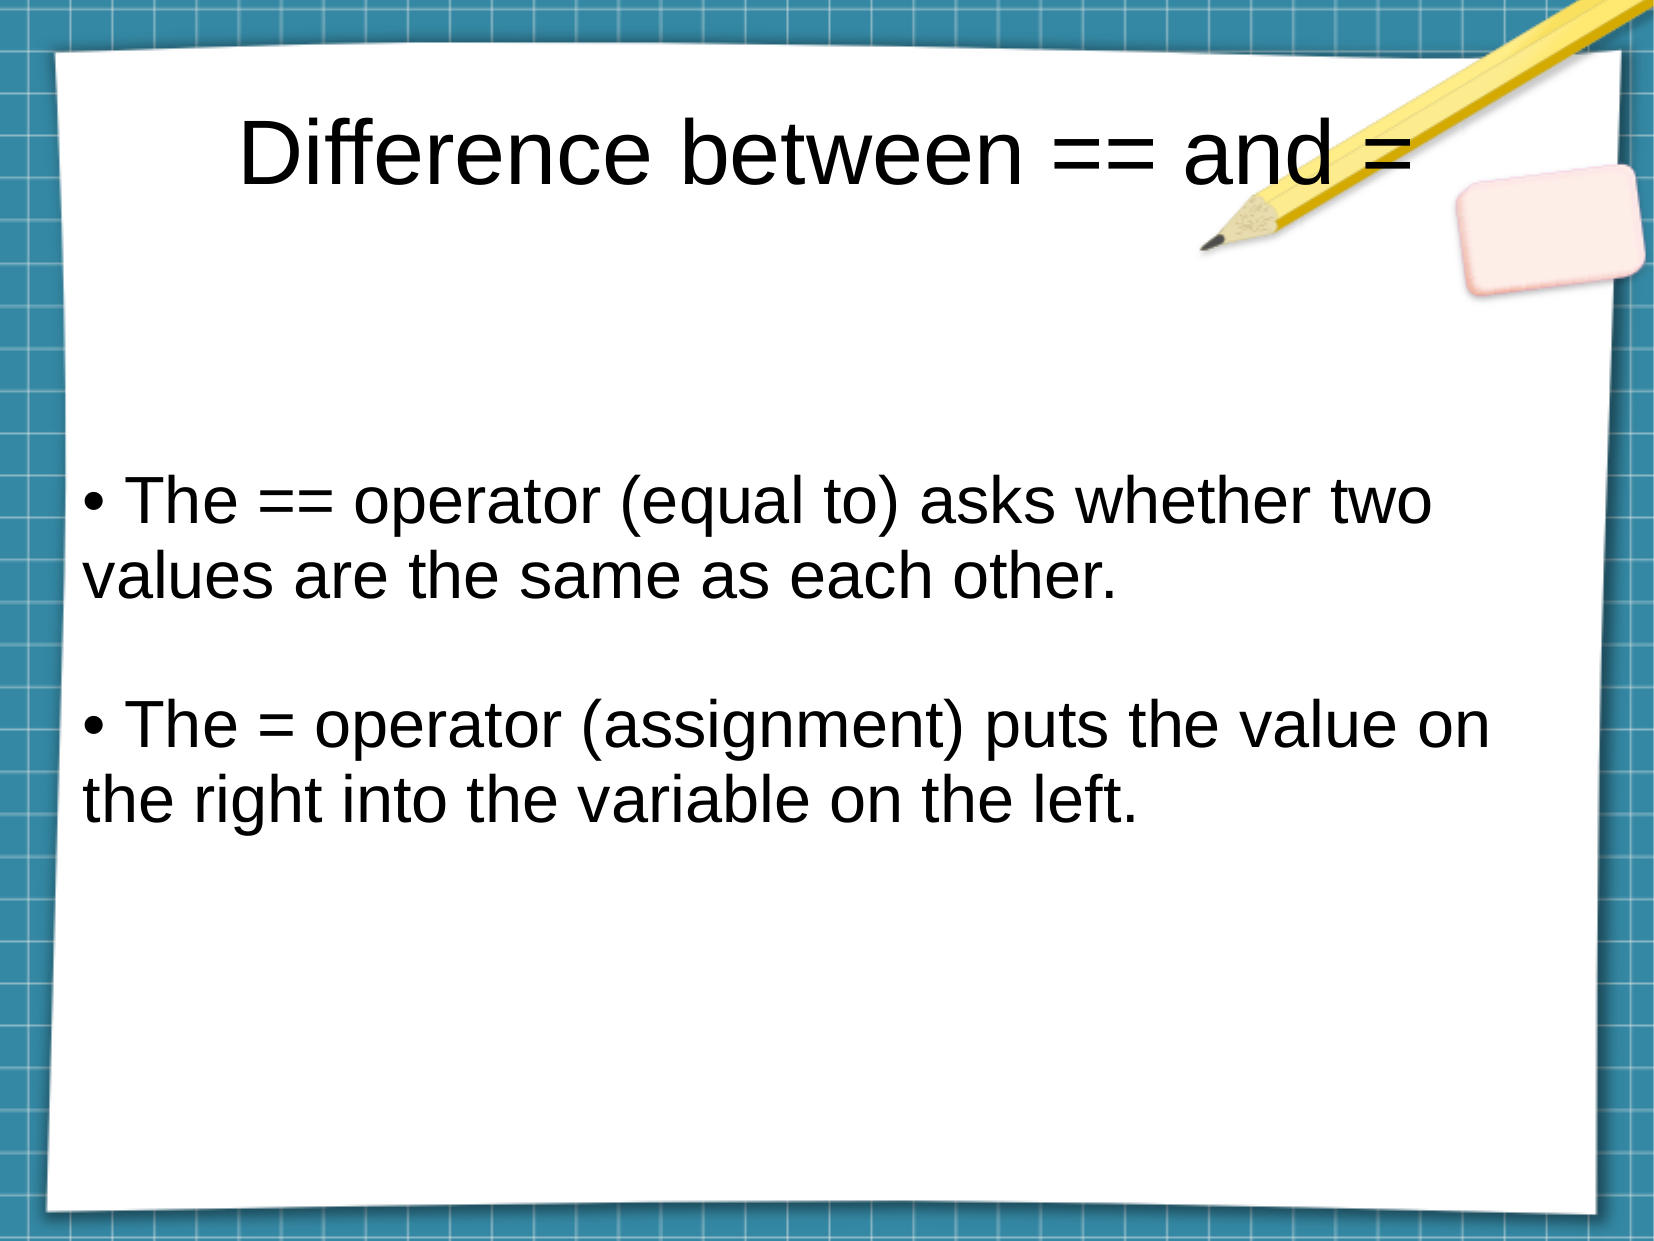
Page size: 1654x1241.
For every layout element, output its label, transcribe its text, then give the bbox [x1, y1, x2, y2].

picture [0, 0, 1654, 1241]
subtitle • The == operator (equal to) asks whether two values are the same as each other. • The = operator (assignment) puts the value on the right into the variable on the left. [82, 290, 1571, 1010]
title Difference between == and = [82, 49, 1571, 257]
